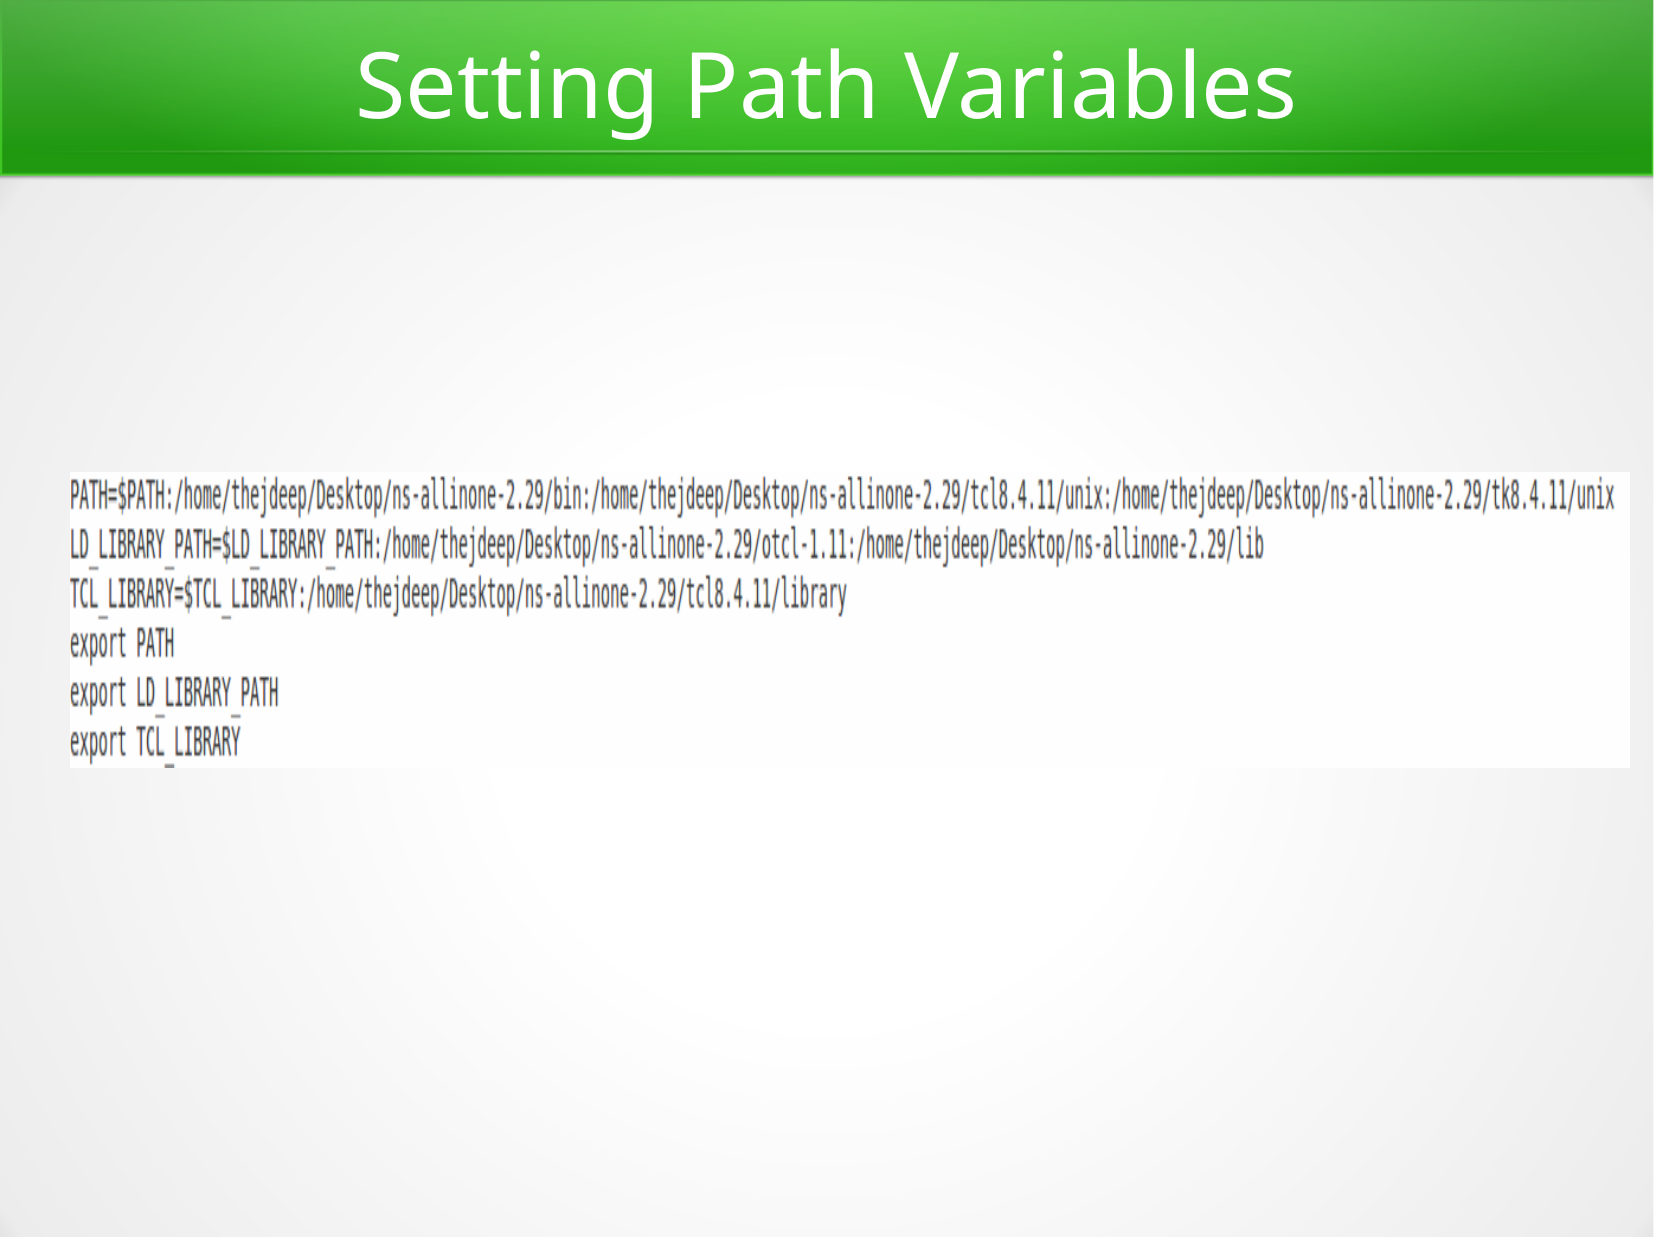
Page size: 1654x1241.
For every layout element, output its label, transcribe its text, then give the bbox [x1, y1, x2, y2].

picture [0, 0, 1654, 1237]
title Setting Path Variables [82, 11, 1571, 154]
